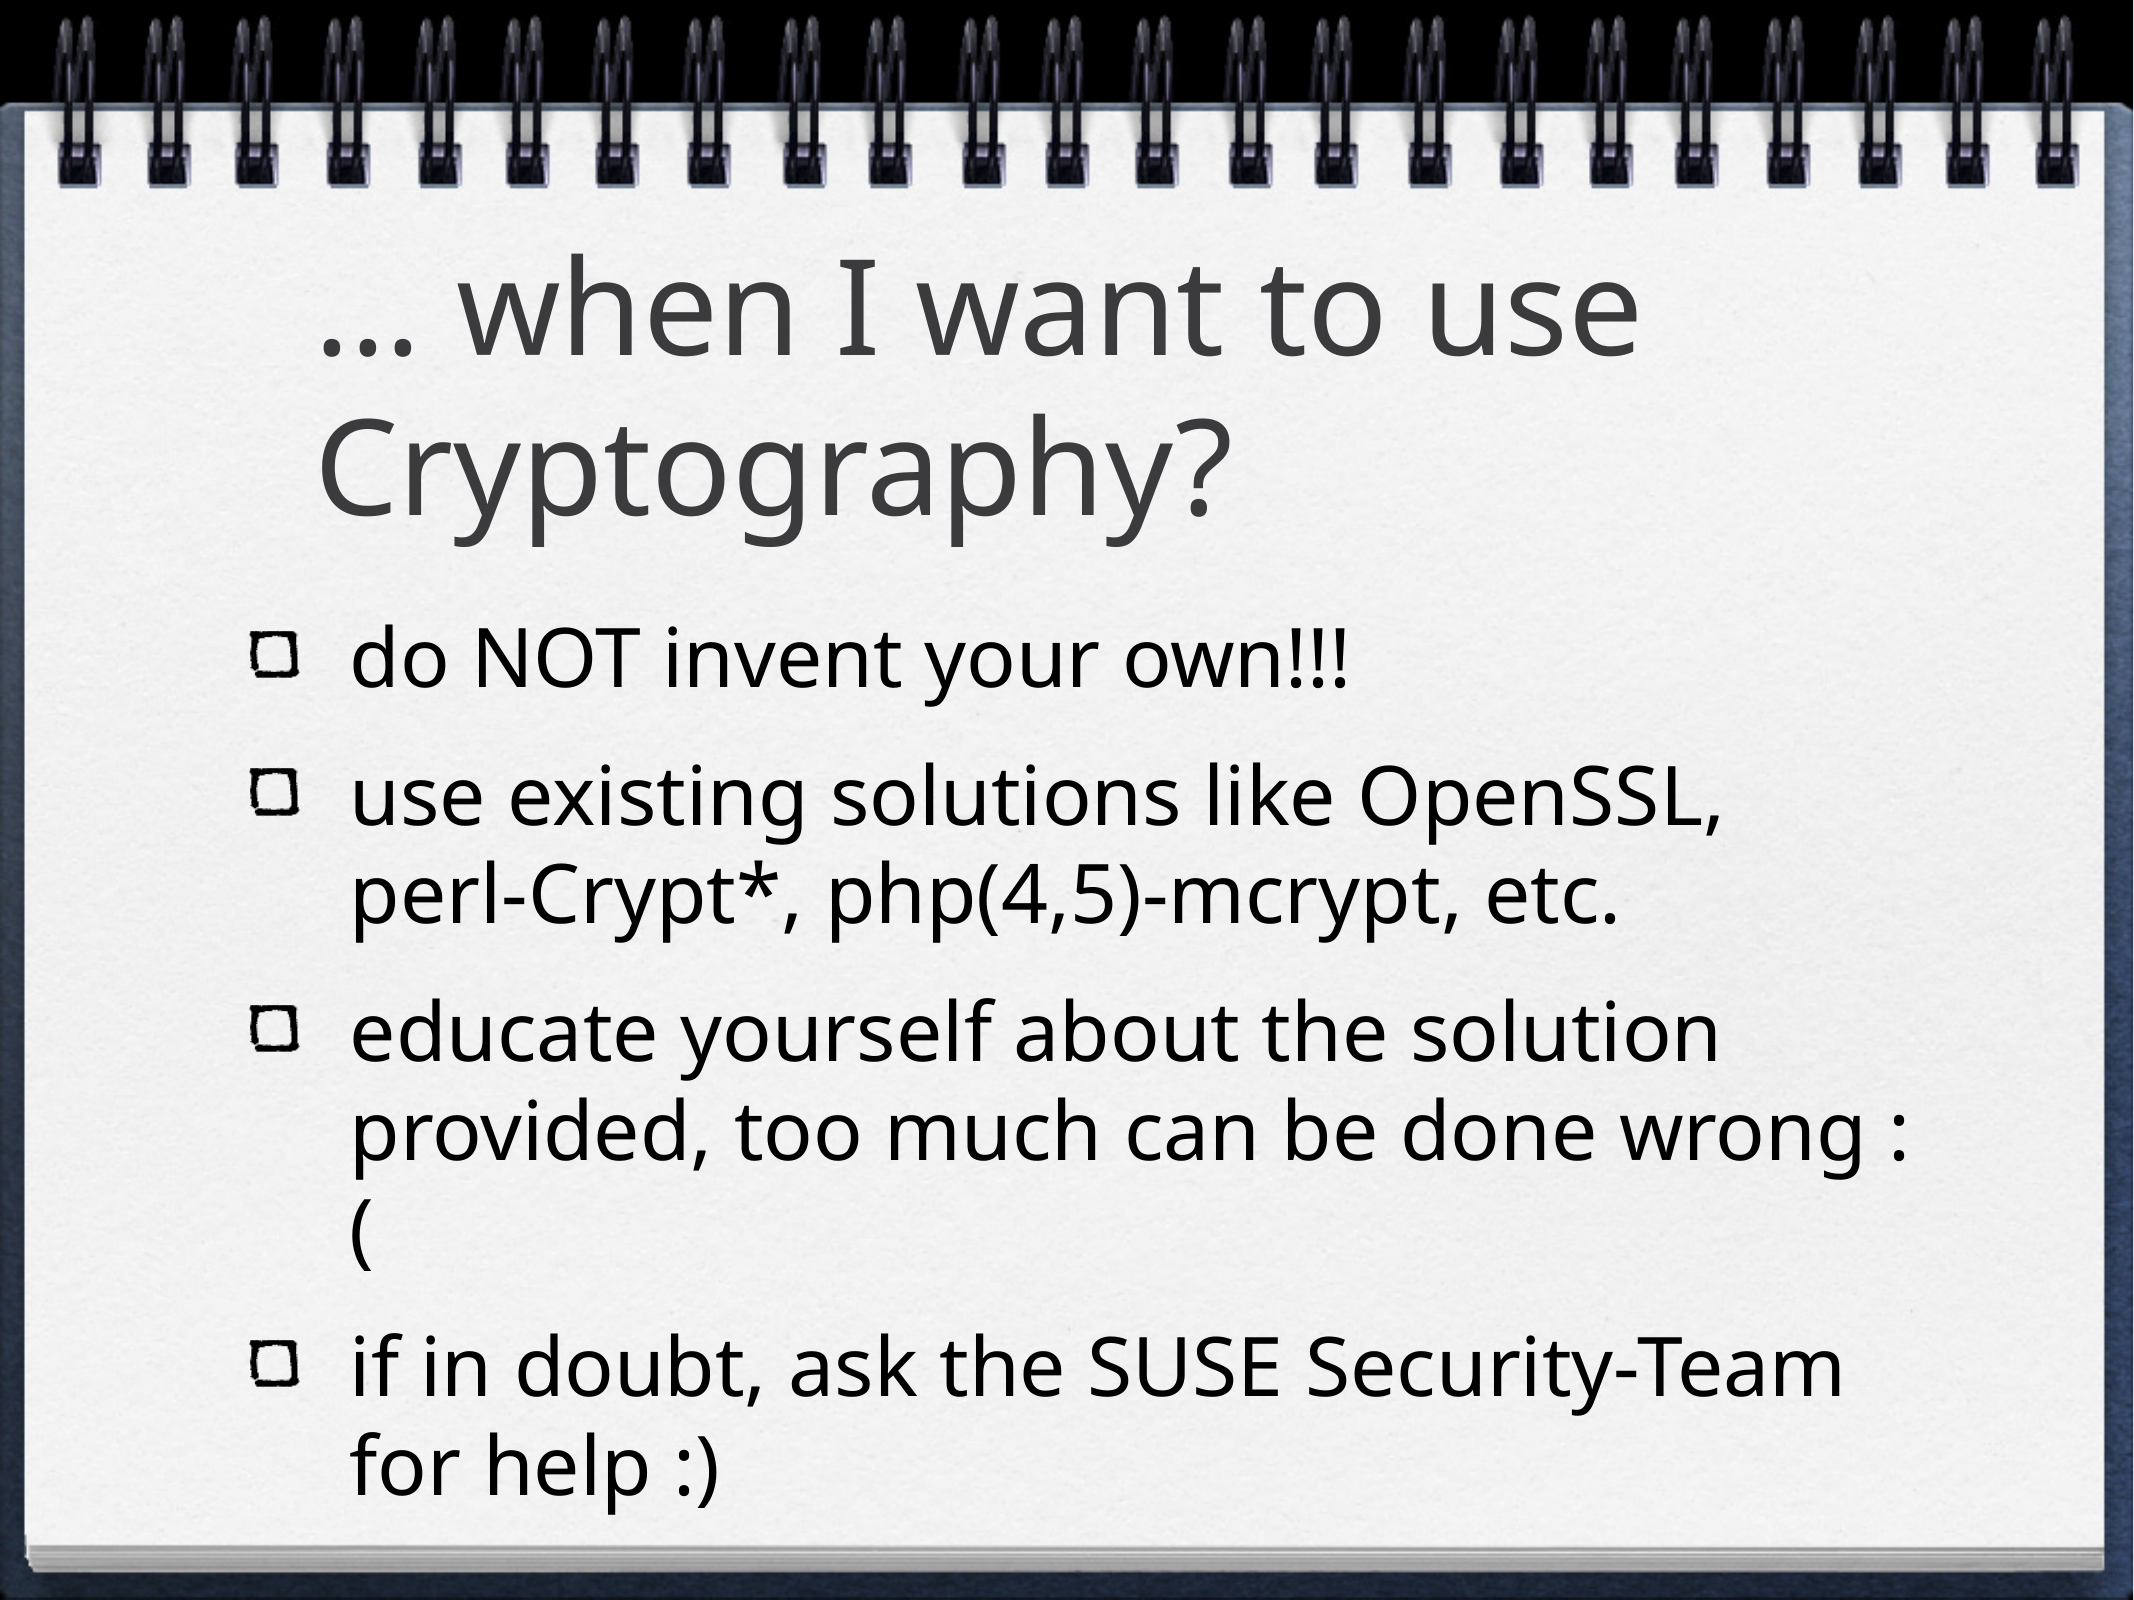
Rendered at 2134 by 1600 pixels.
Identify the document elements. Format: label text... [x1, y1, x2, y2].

picture [0, 0, 2134, 1600]
list do NOT invent your own!!! use existing solutions like OpenSSL, perl-Crypt*, php(4,5)-mcrypt, etc. educate yourself about the solution provided, too much can be done wrong :( if in doubt, ask the SUSE Security-Team for help :) [208, 593, 1925, 1523]
title ... when I want to use Cryptography? [306, 213, 1828, 551]
